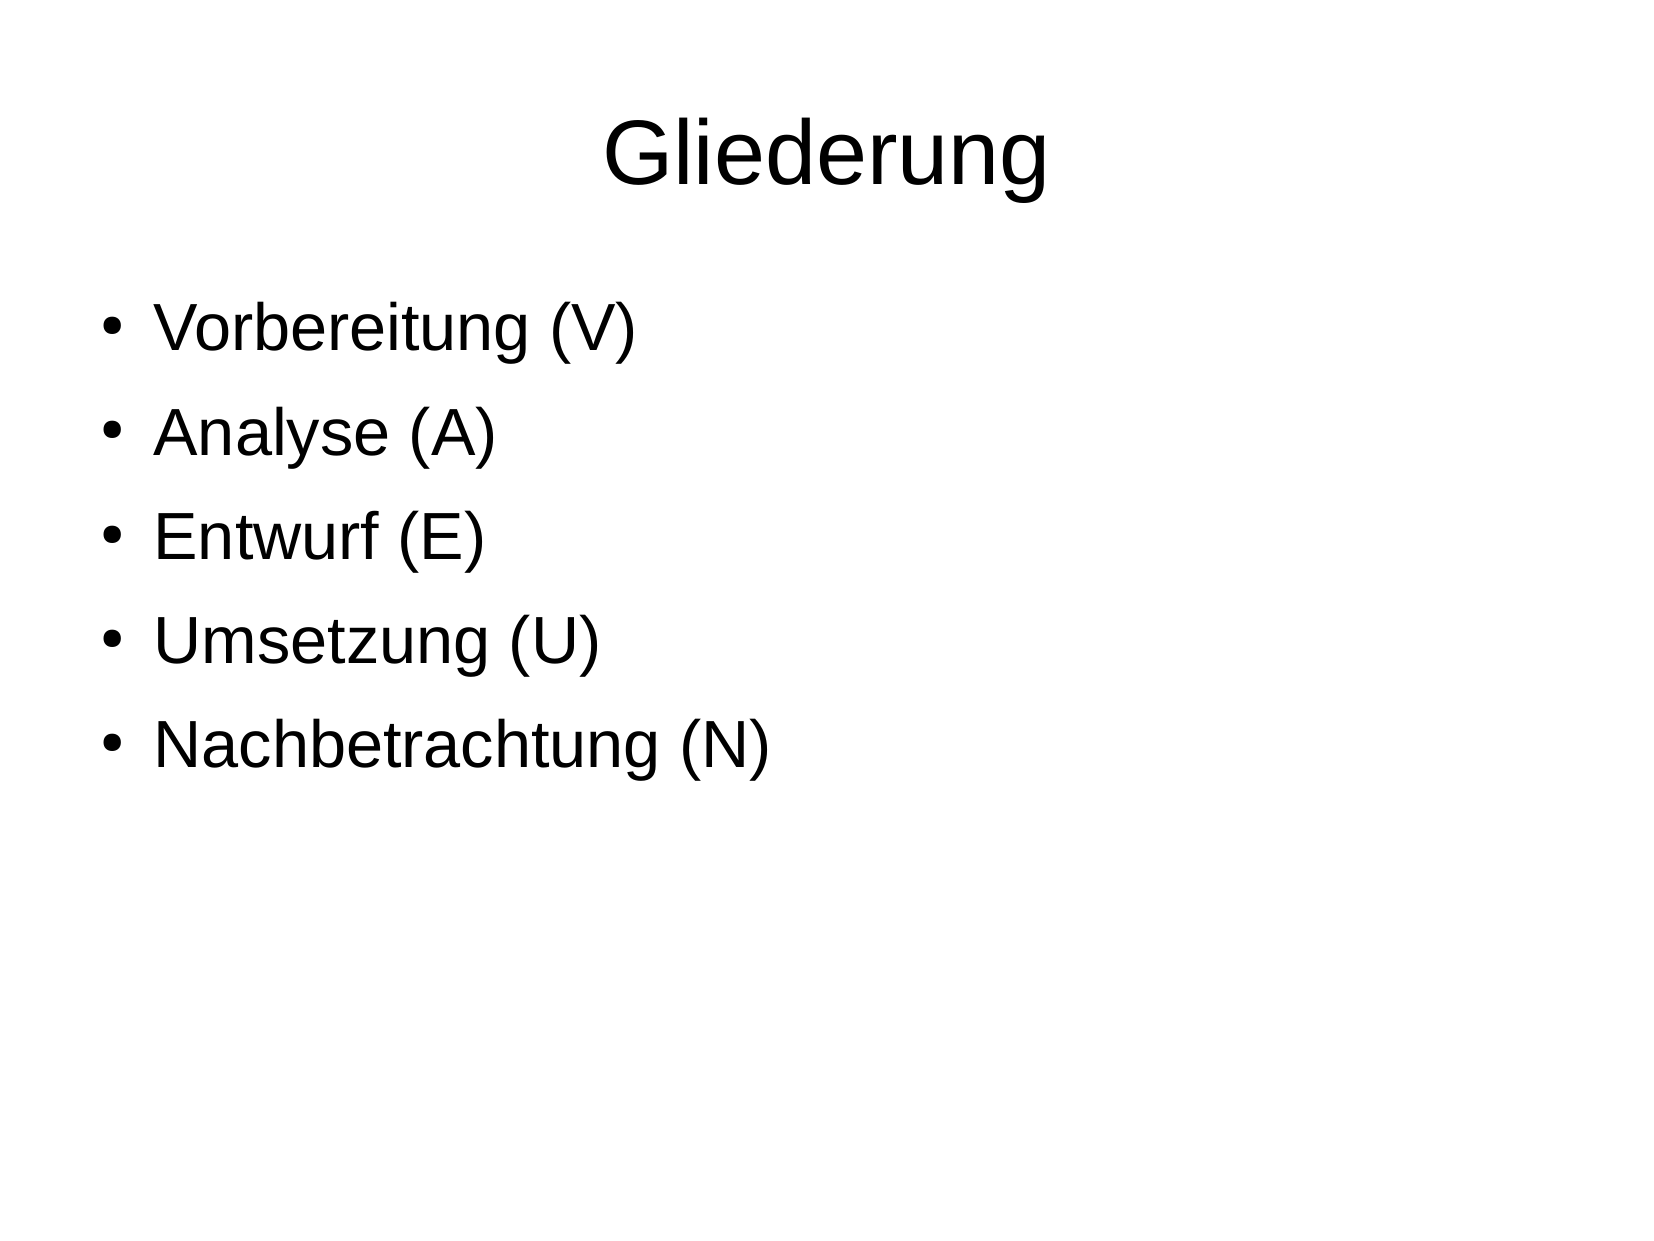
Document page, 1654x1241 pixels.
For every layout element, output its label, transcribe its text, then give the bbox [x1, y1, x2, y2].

title Gliederung [82, 49, 1571, 257]
list Vorbereitung (V) Analyse (A) Entwurf (E) Umsetzung (U) Nachbetrachtung (N) [82, 290, 1571, 1010]
